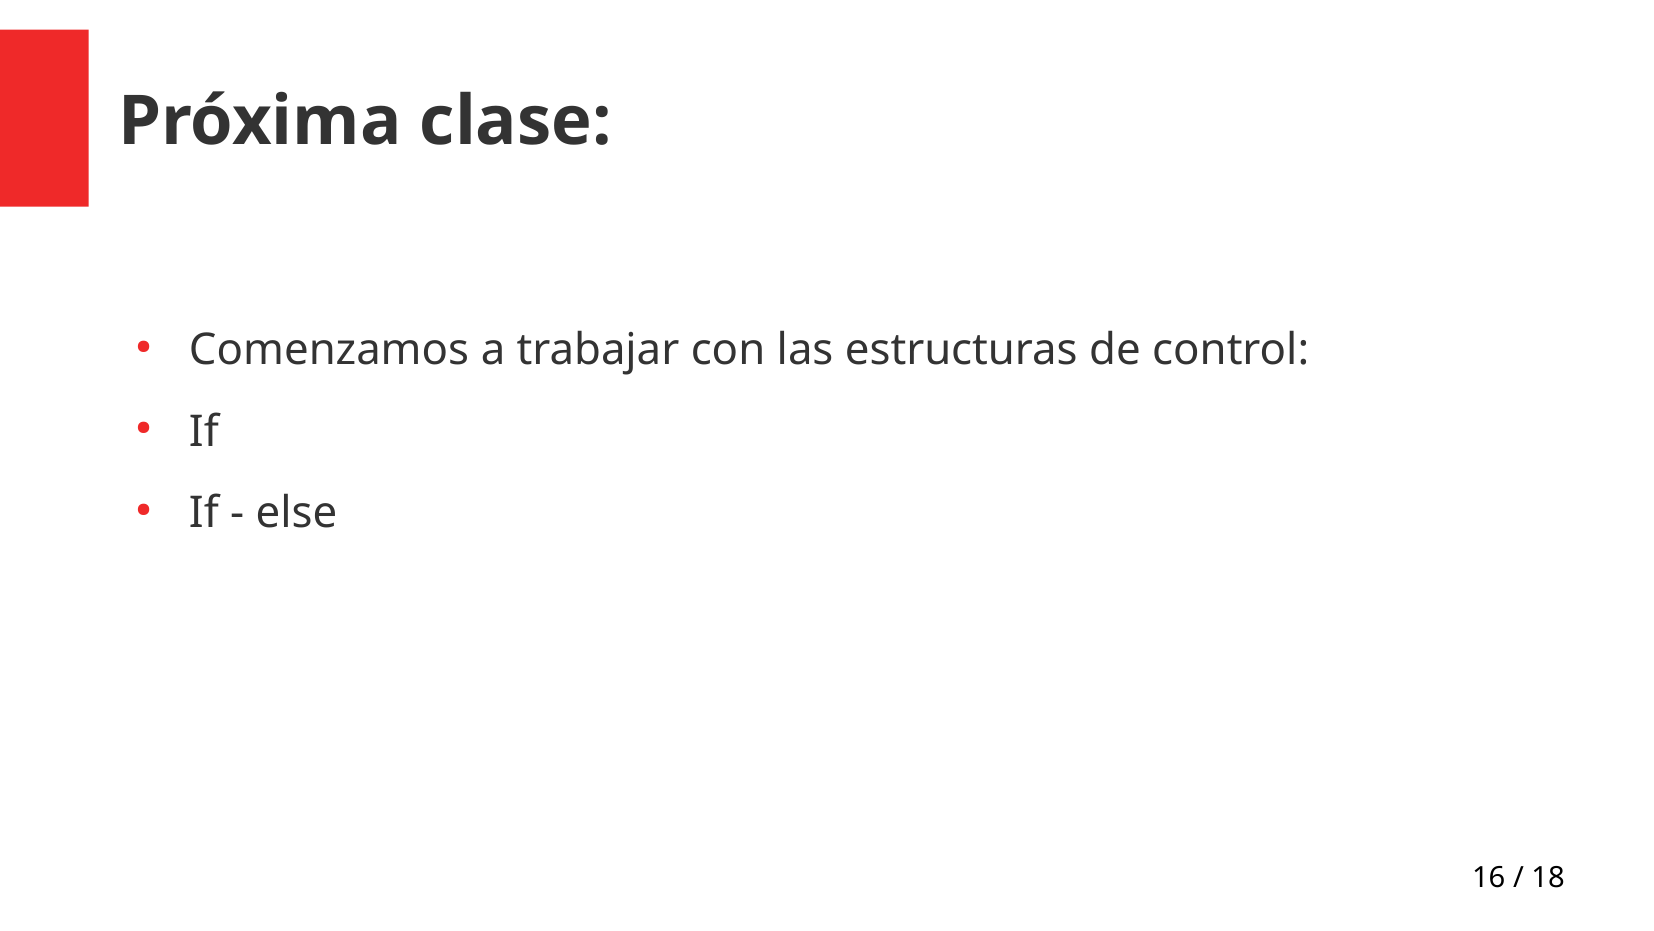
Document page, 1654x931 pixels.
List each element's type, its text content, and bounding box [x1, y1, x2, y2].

list Comenzamos a trabajar con las estructuras de control: If If - else [118, 236, 1595, 798]
title Próxima clase: [118, 29, 1595, 207]
